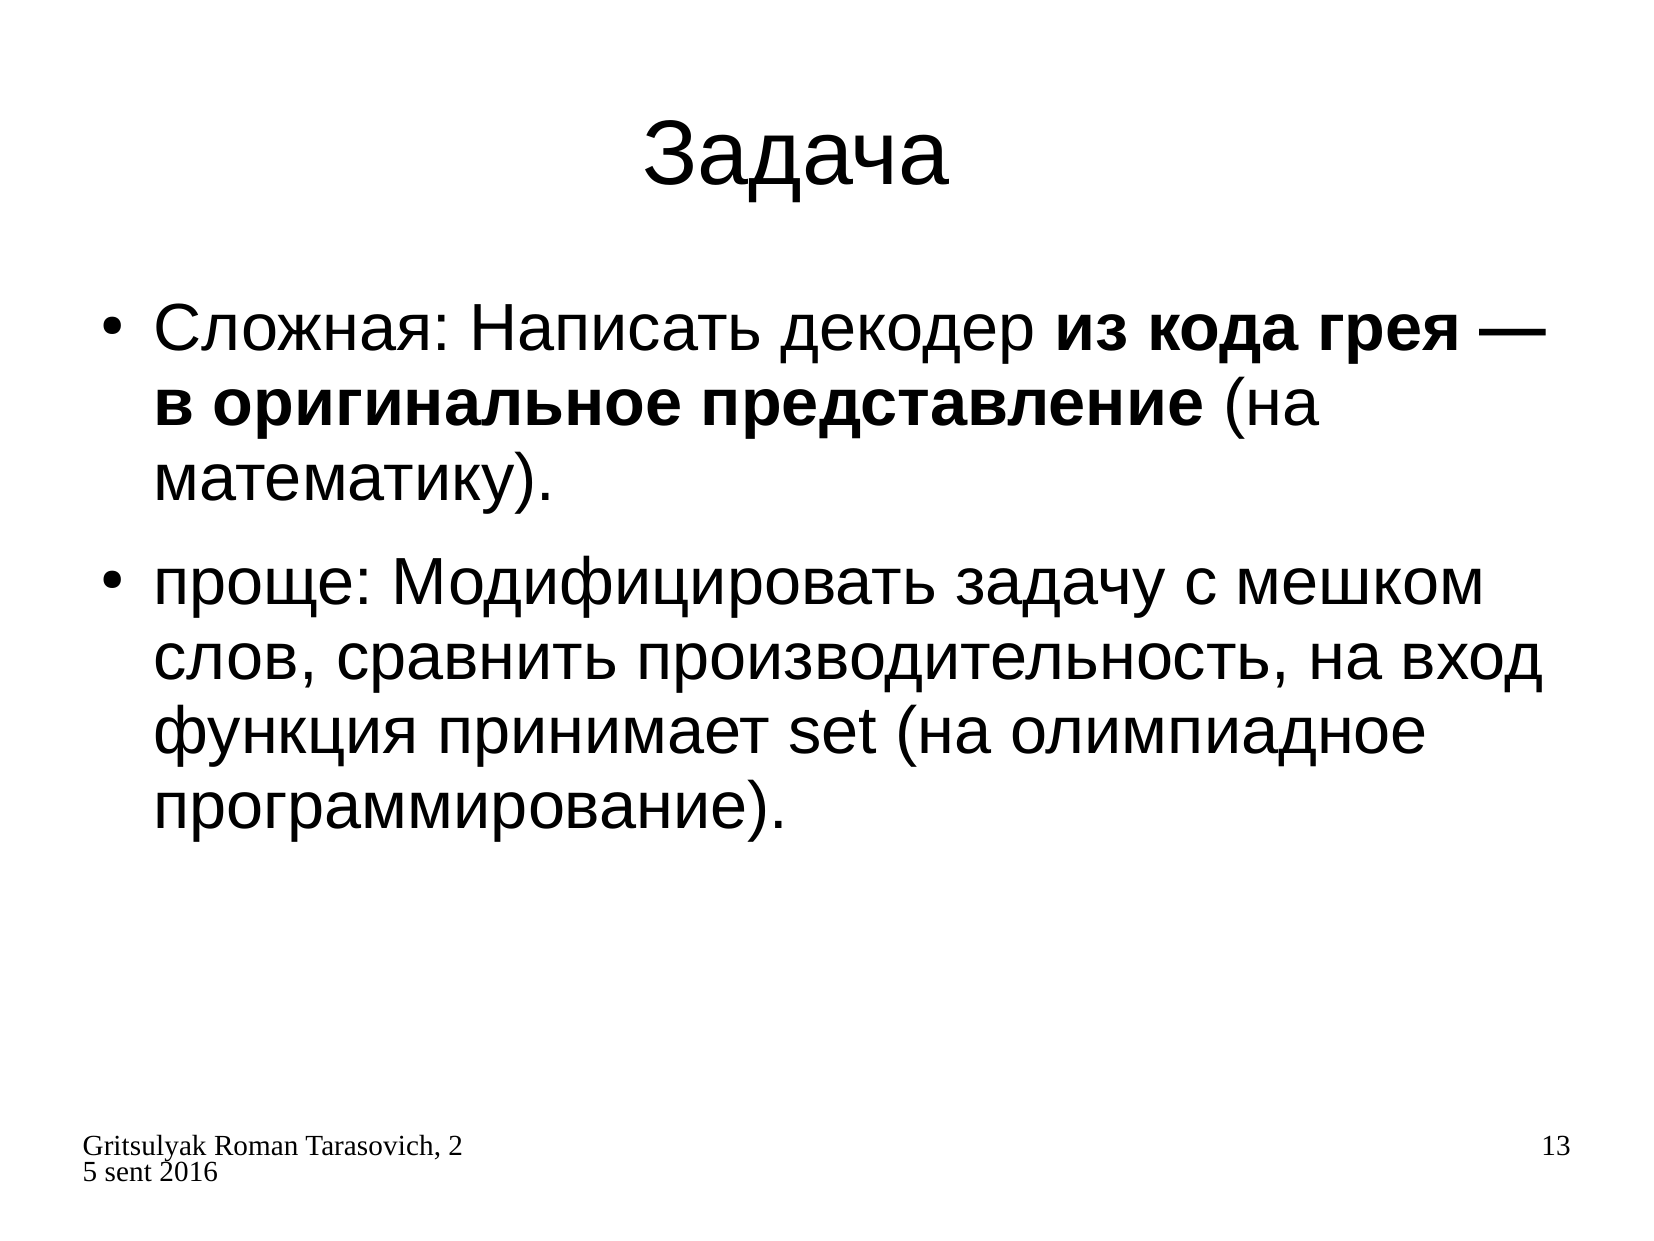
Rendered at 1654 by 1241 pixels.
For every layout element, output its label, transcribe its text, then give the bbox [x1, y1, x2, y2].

list Сложная: Написать декодер из кода грея — в оригинальное представление (на математику). проще: Модифицировать задачу с мешком слов, сравнить производительность, на вход функция принимает set (на олимпиадное программирование). [82, 290, 1571, 1010]
title Задача [82, 49, 1571, 257]
